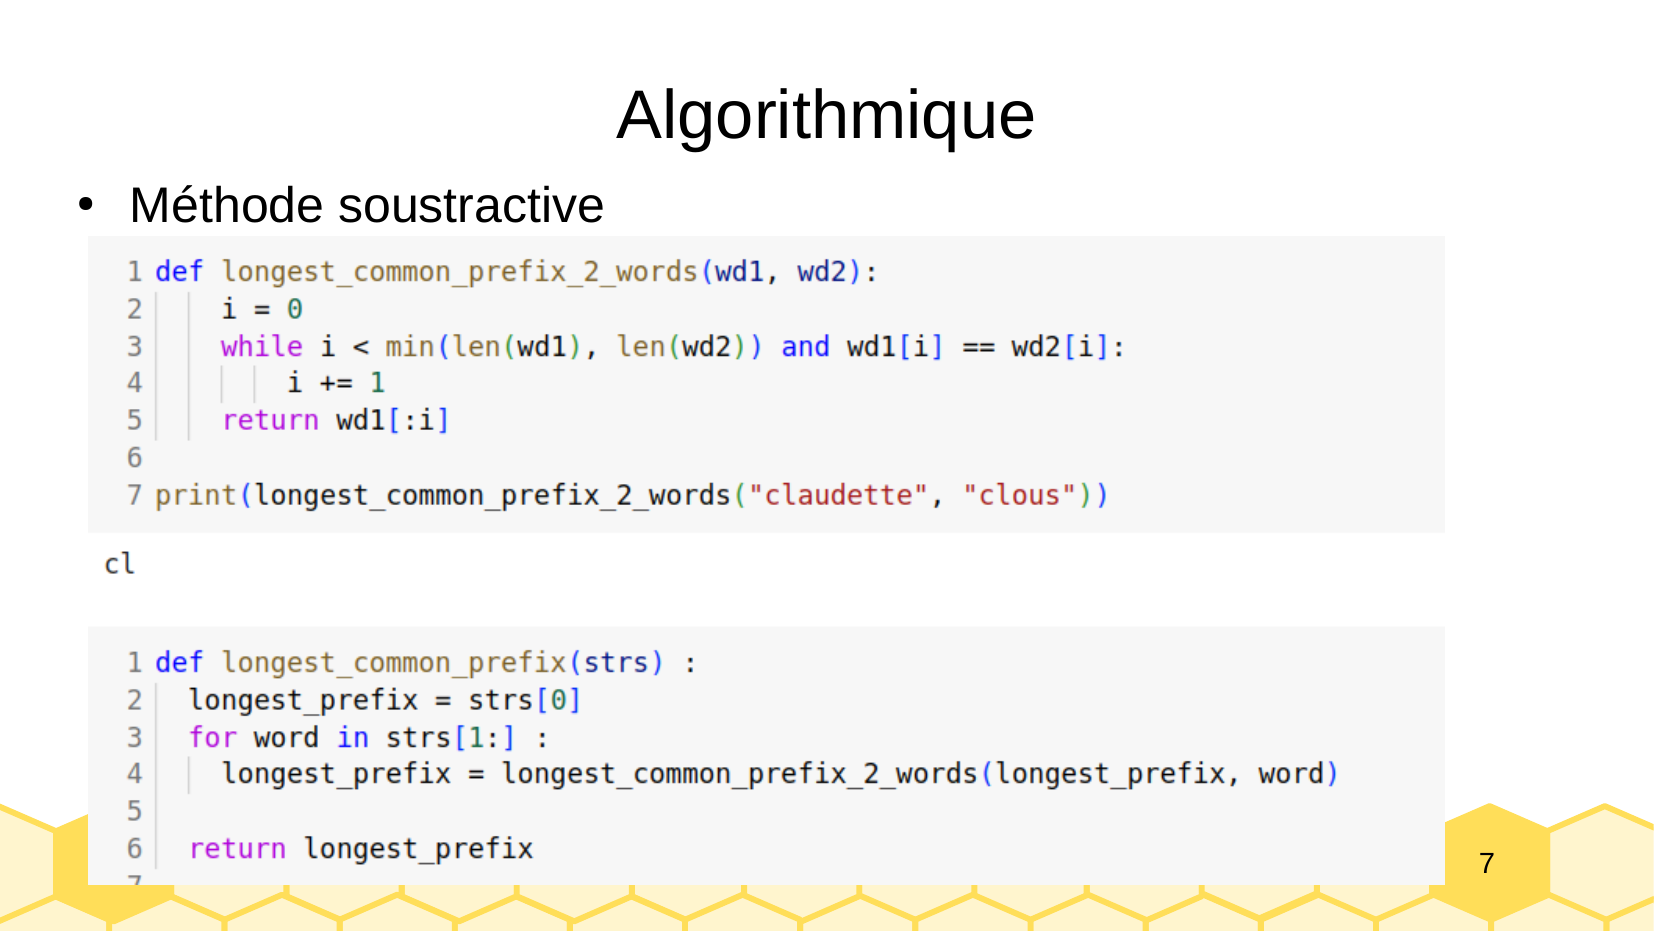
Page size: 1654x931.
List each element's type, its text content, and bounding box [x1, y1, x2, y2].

list Méthode soustractive [59, 177, 1548, 717]
title Algorithmique [82, 37, 1571, 193]
picture [88, 236, 1445, 885]
